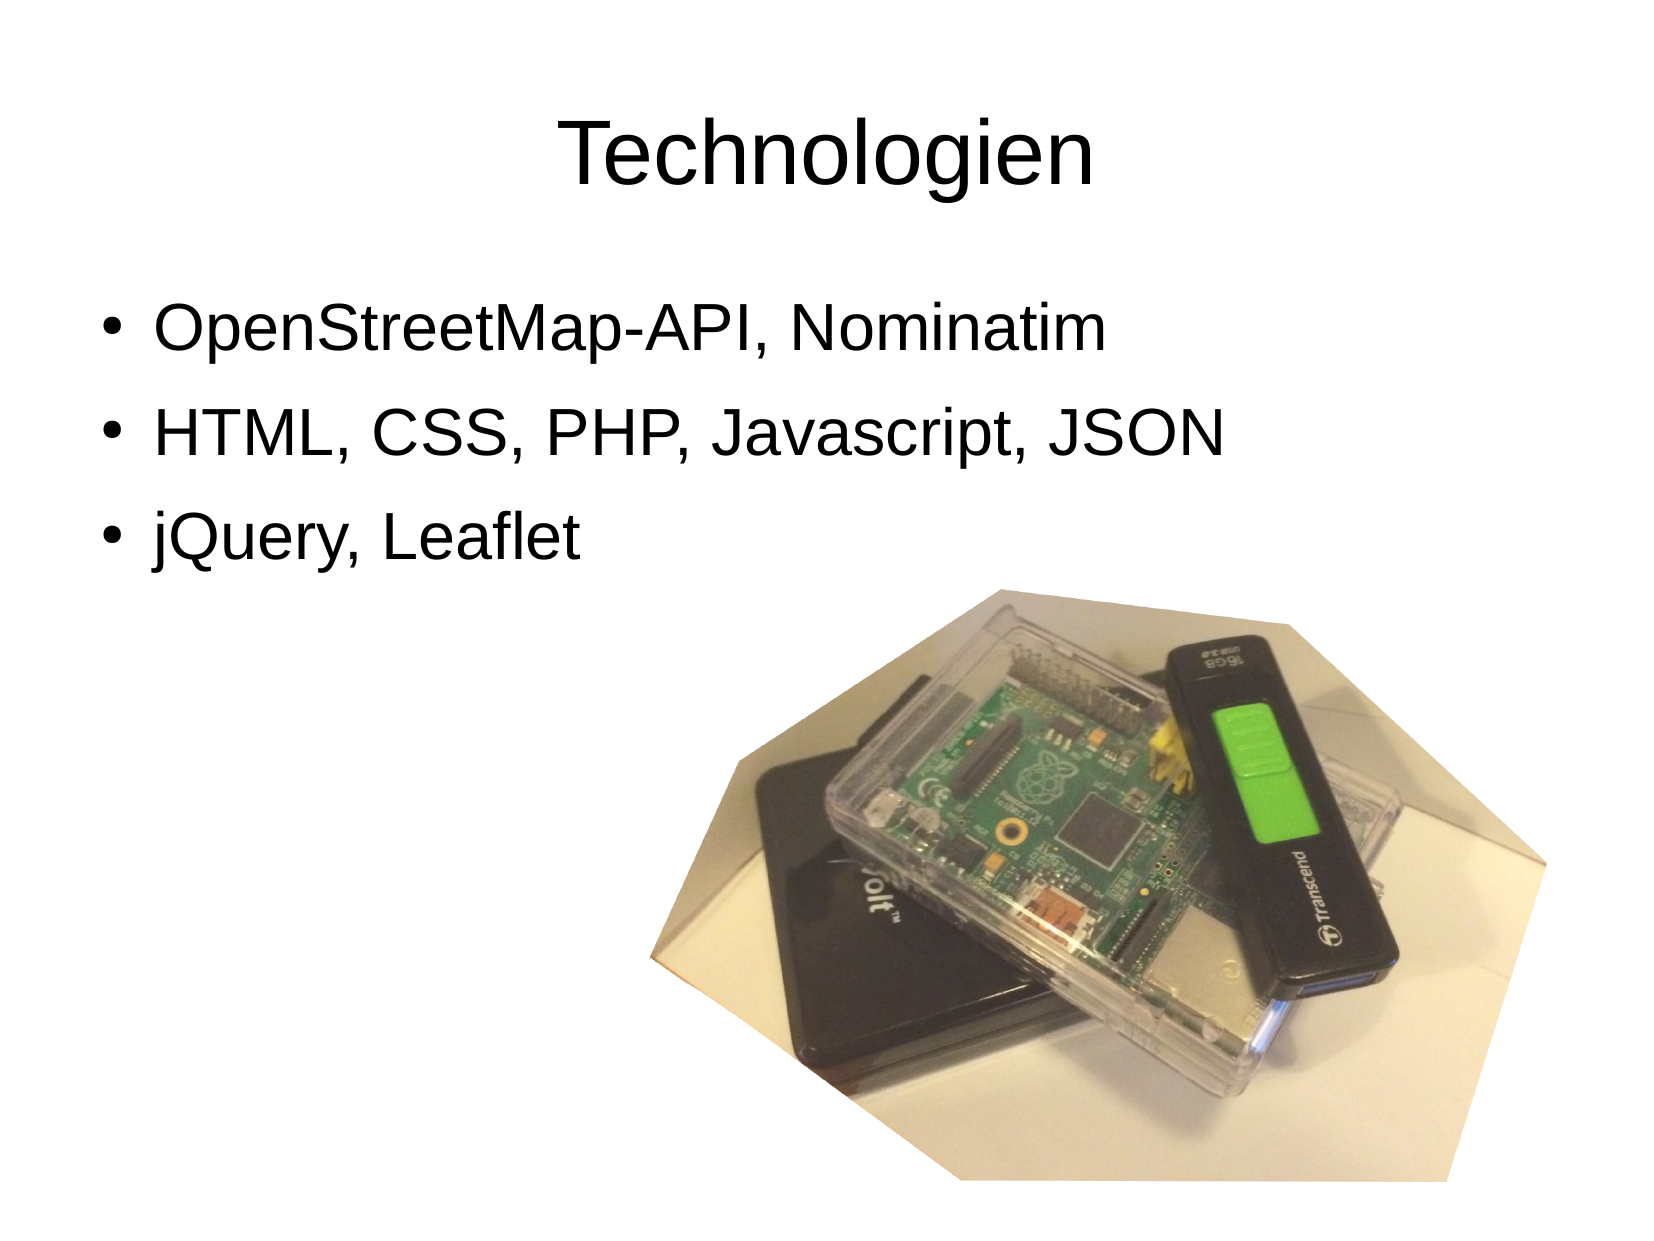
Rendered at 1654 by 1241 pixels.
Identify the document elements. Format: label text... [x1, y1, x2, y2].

picture [649, 589, 1547, 1182]
title Technologien [82, 49, 1571, 257]
list OpenStreetMap-API, Nominatim HTML, CSS, PHP, Javascript, JSON jQuery, Leaflet [82, 290, 1571, 1010]
